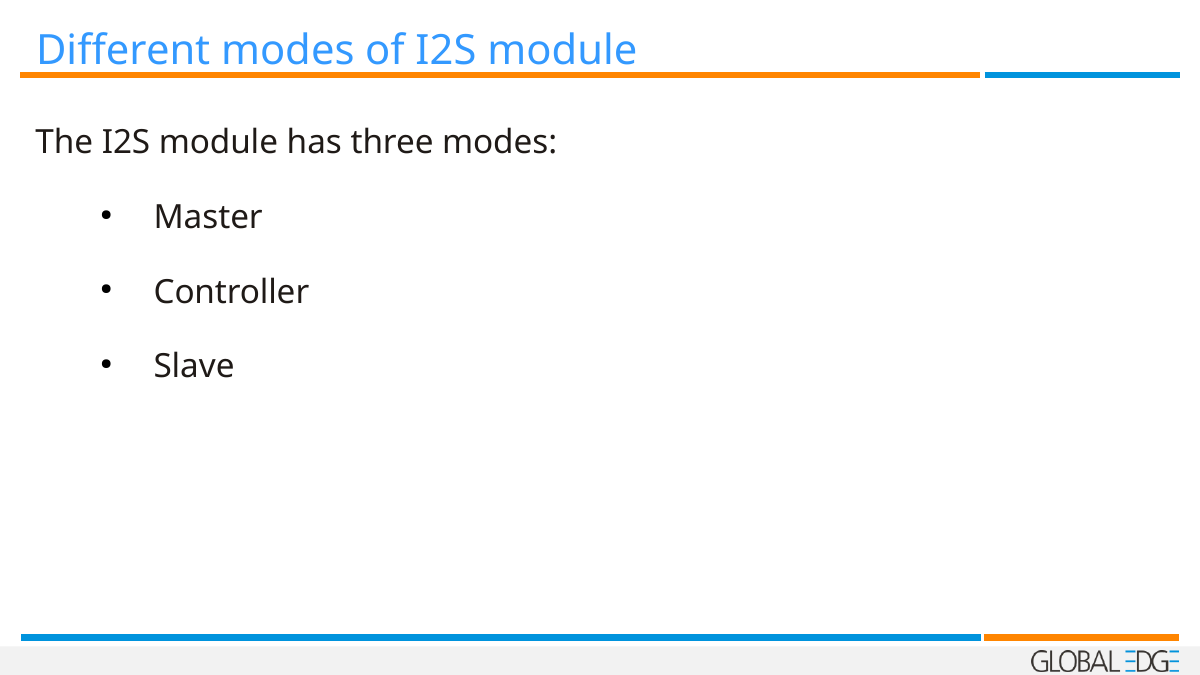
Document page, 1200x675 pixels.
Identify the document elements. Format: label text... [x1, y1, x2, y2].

list The I2S module has three modes: Master Controller Slave [35, 118, 1158, 603]
picture [1031, 650, 1179, 672]
title Different modes of I2S module [36, 21, 1112, 75]
